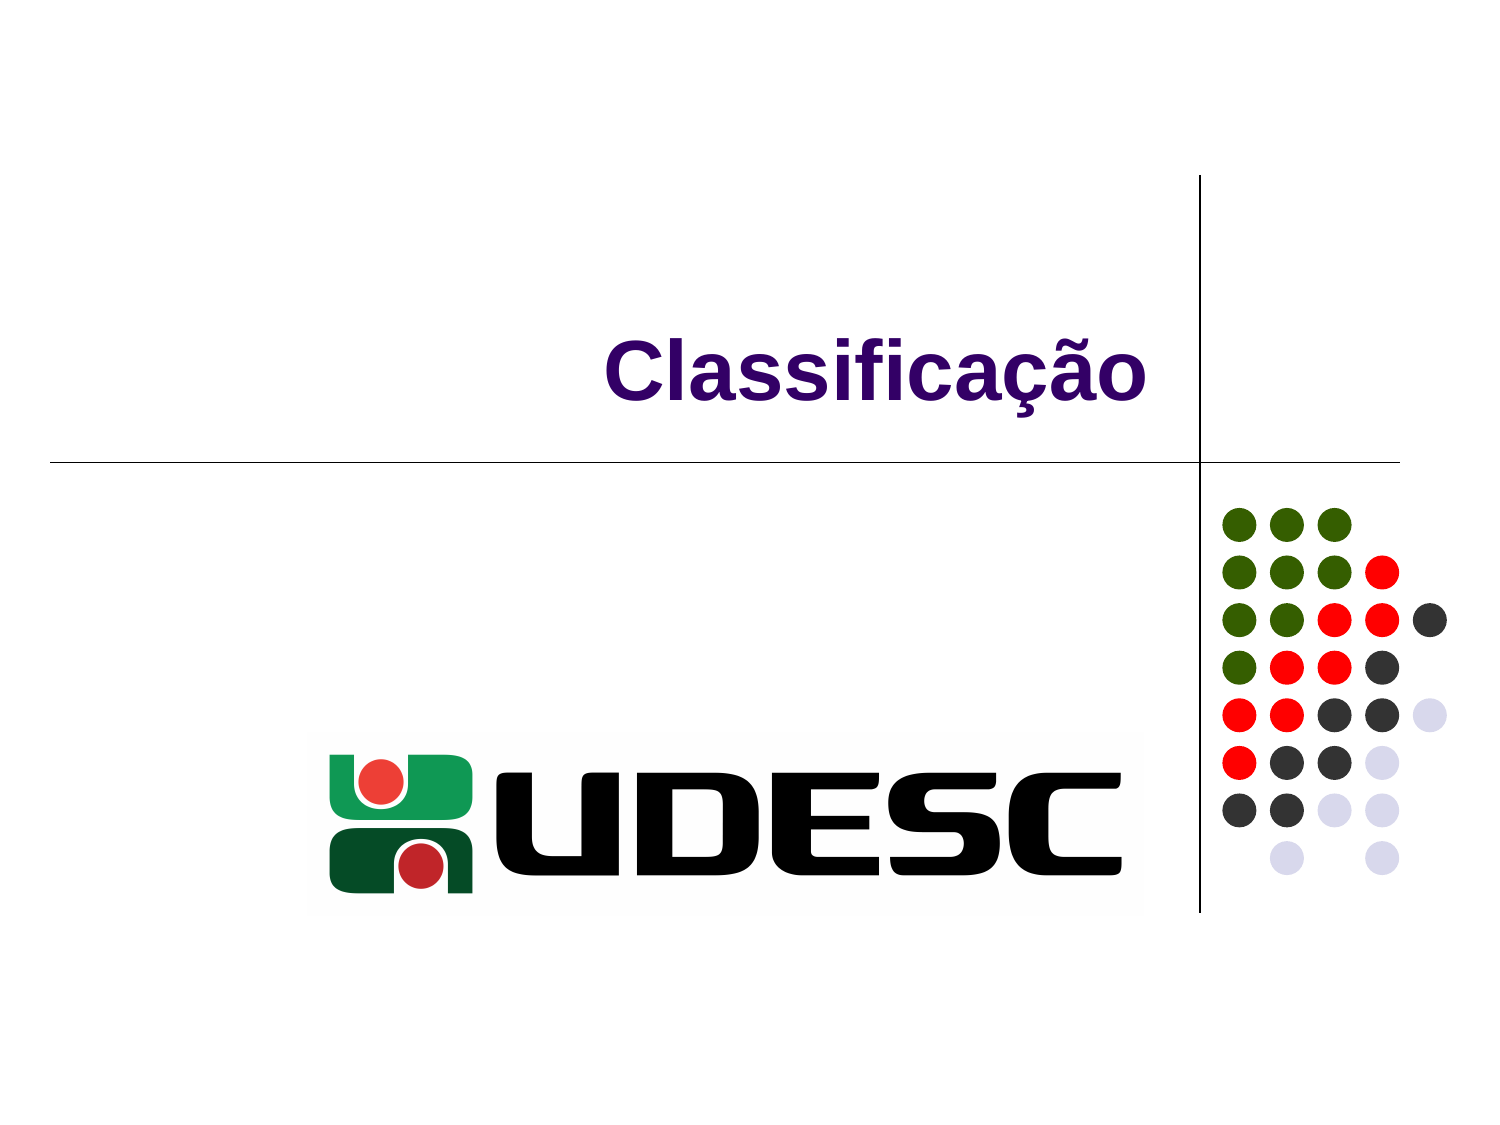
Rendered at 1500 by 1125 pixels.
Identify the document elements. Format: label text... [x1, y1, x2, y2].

picture [307, 732, 1144, 916]
title Classificação [51, 76, 1165, 427]
